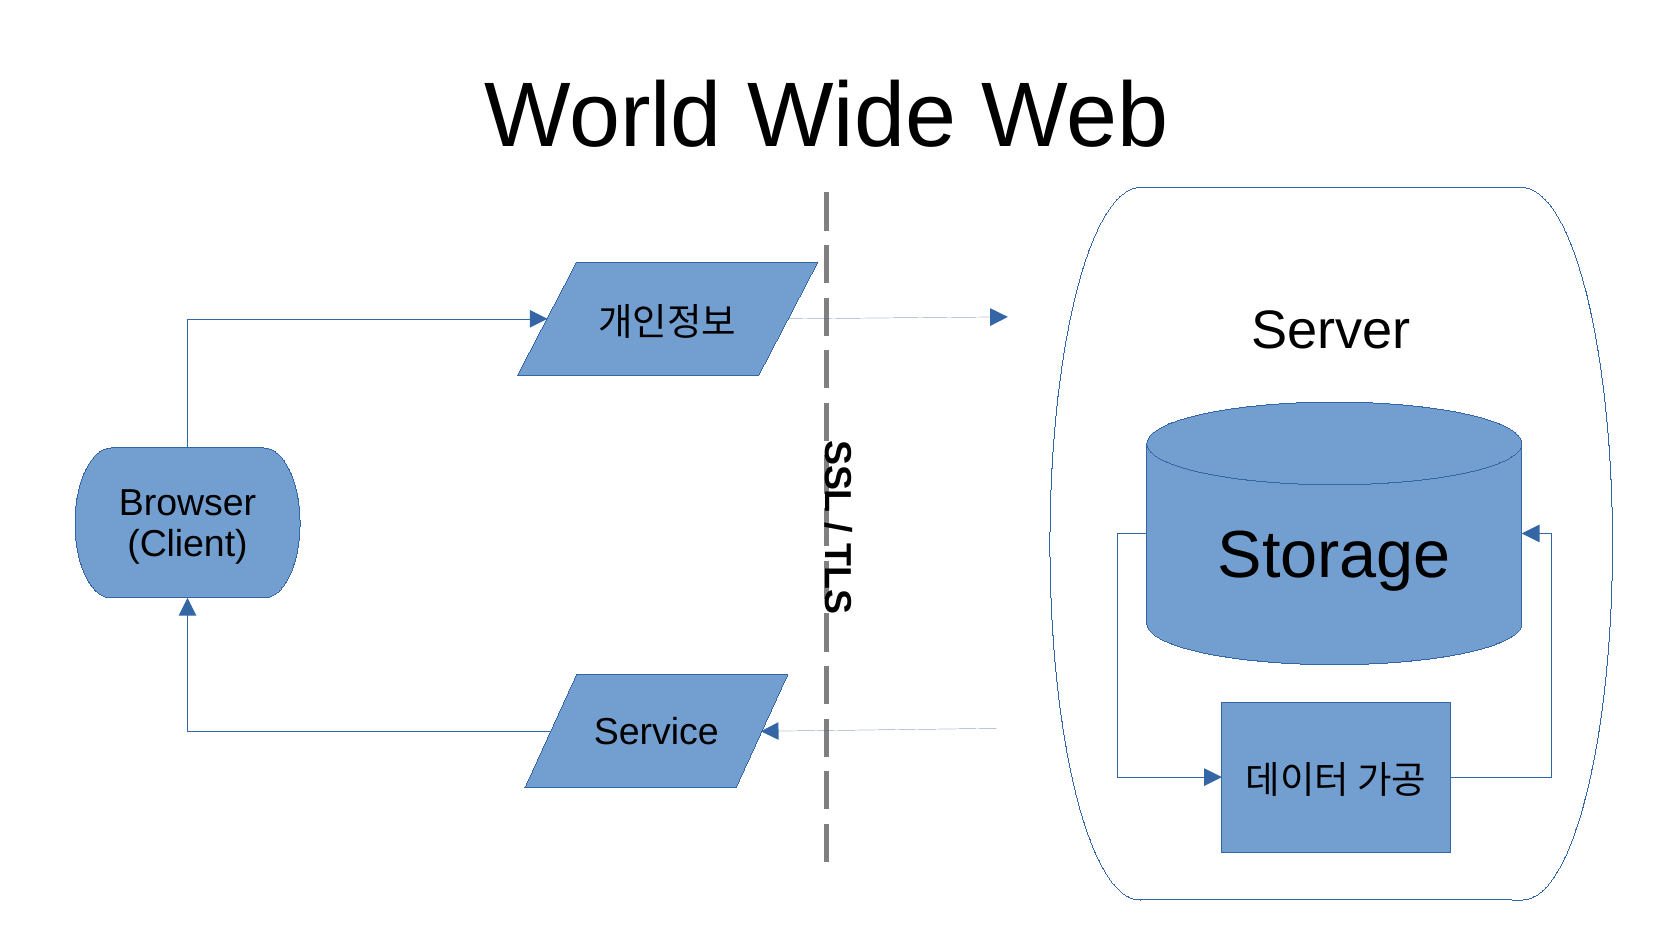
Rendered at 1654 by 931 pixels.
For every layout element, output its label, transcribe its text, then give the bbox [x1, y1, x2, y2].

text_box Server [1049, 187, 1613, 901]
title World Wide Web [82, 37, 1571, 193]
text_box Service [524, 674, 788, 788]
text_box 개인정보 [517, 262, 818, 376]
text_box Browser (Client) [75, 447, 301, 598]
